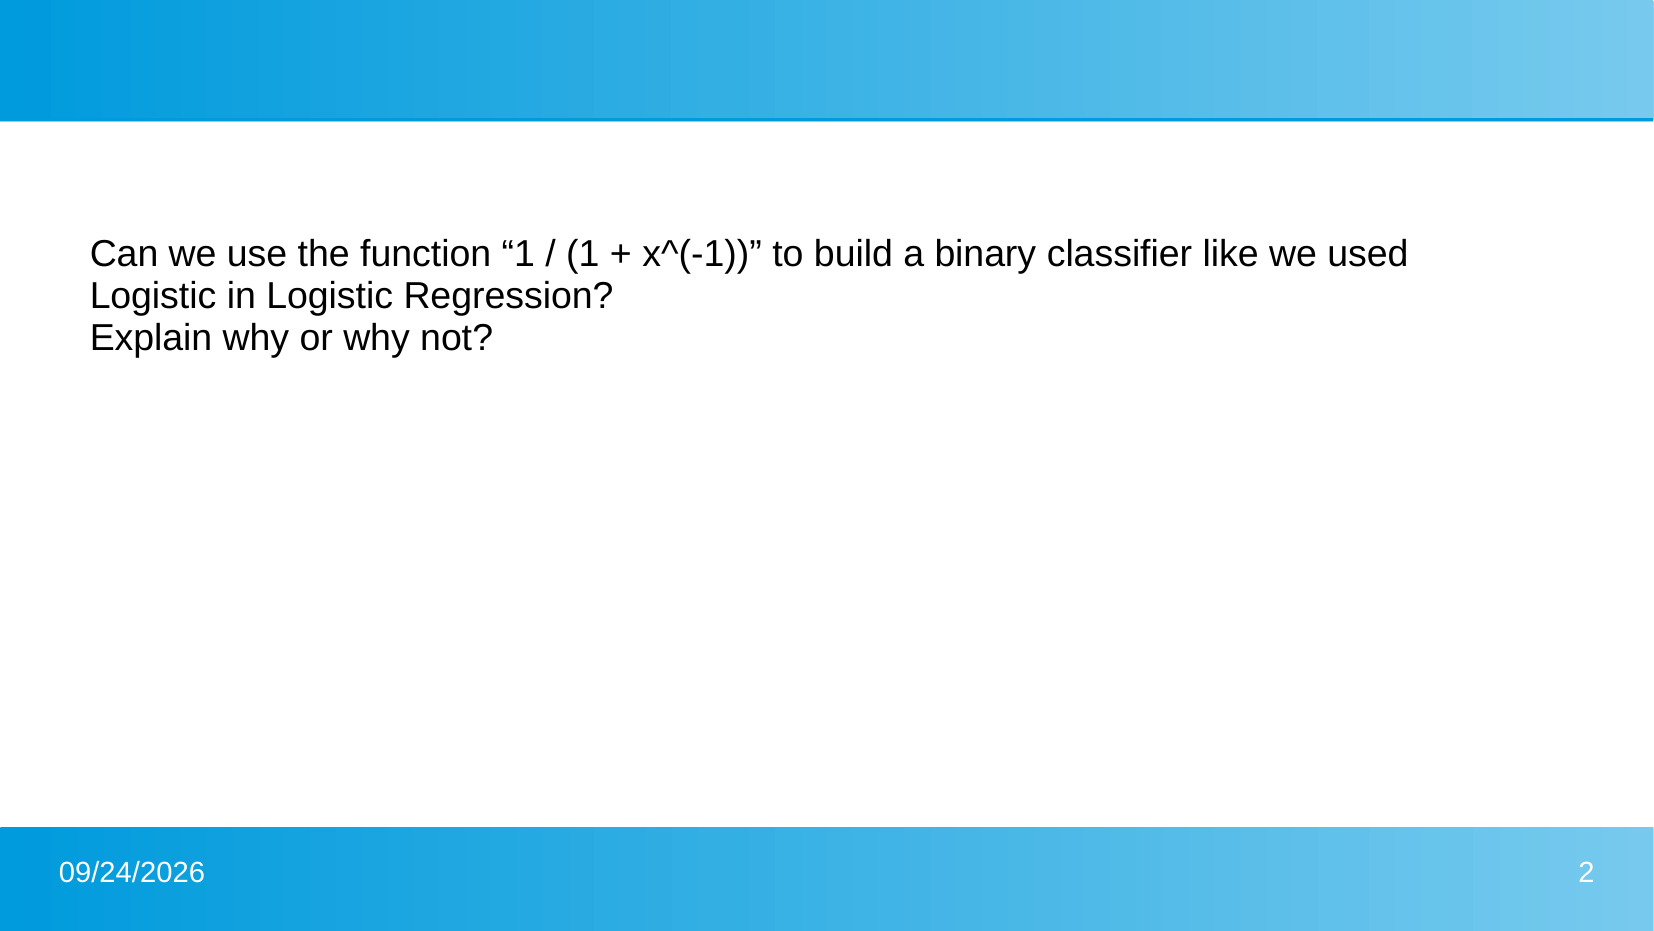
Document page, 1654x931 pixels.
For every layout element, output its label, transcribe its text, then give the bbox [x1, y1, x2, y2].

text_box Can we use the function “1 / (1 + x^(-1))” to build a binary classifier like we used Logistic in Logistic Regression? Explain why or why not? [75, 225, 1501, 601]
